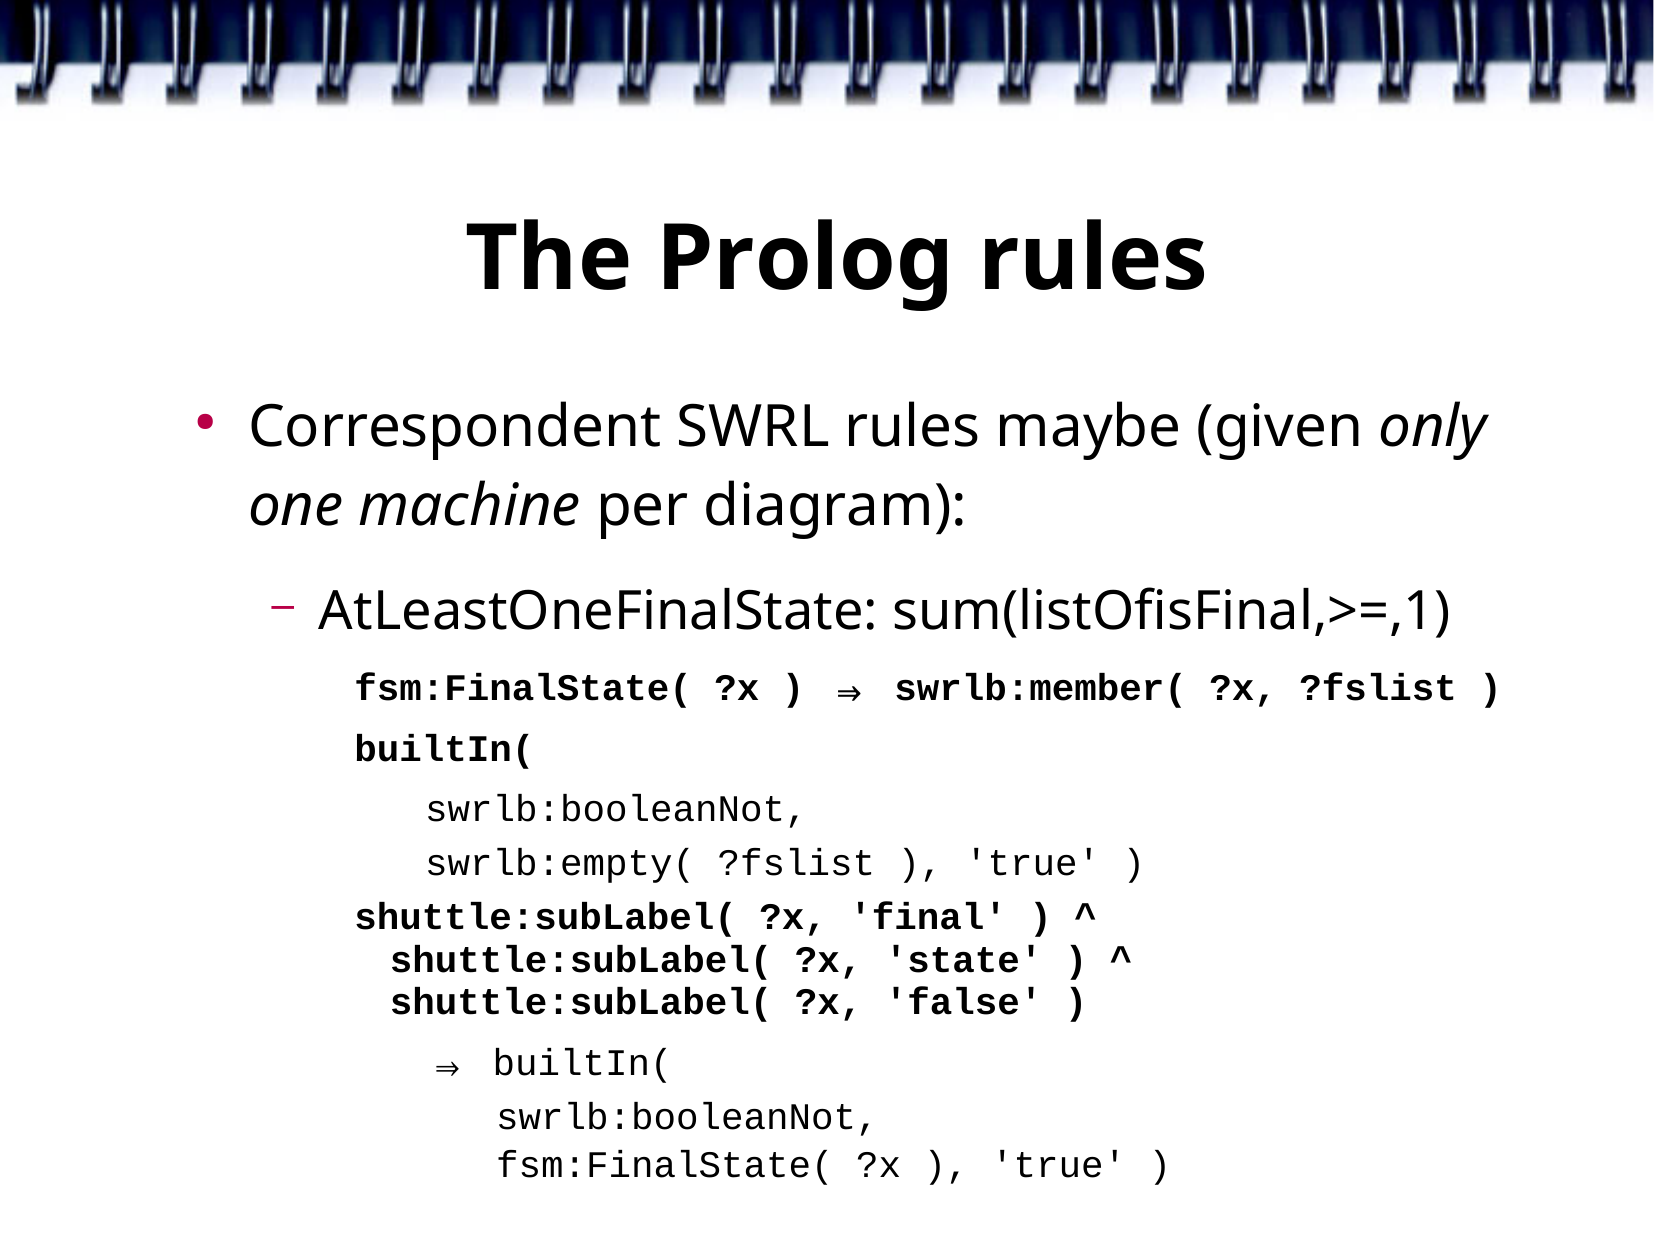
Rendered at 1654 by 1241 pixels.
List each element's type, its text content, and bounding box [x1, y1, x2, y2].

title The Prolog rules [139, 157, 1535, 350]
list Correspondent SWRL rules maybe (given only one machine per diagram): AtLeastOneFinalState: sum(listOfisFinal,>=,1) fsm:FinalState( ?x ) ⇒ swrlb:member( ?x, ?fslist ) builtIn( swrlb:booleanNot, swrlb:empty( ?fslist ), 'true' ) shuttle:subLabel( ?x, 'final' ) ^ shuttle:subLabel( ?x, 'state' ) ^ shuttle:subLabel( ?x, 'false' ) ⇒ builtIn( swrlb:booleanNot, fsm:FinalState( ?x ), 'true' ) [177, 383, 1536, 1209]
picture [0, 0, 1654, 121]
